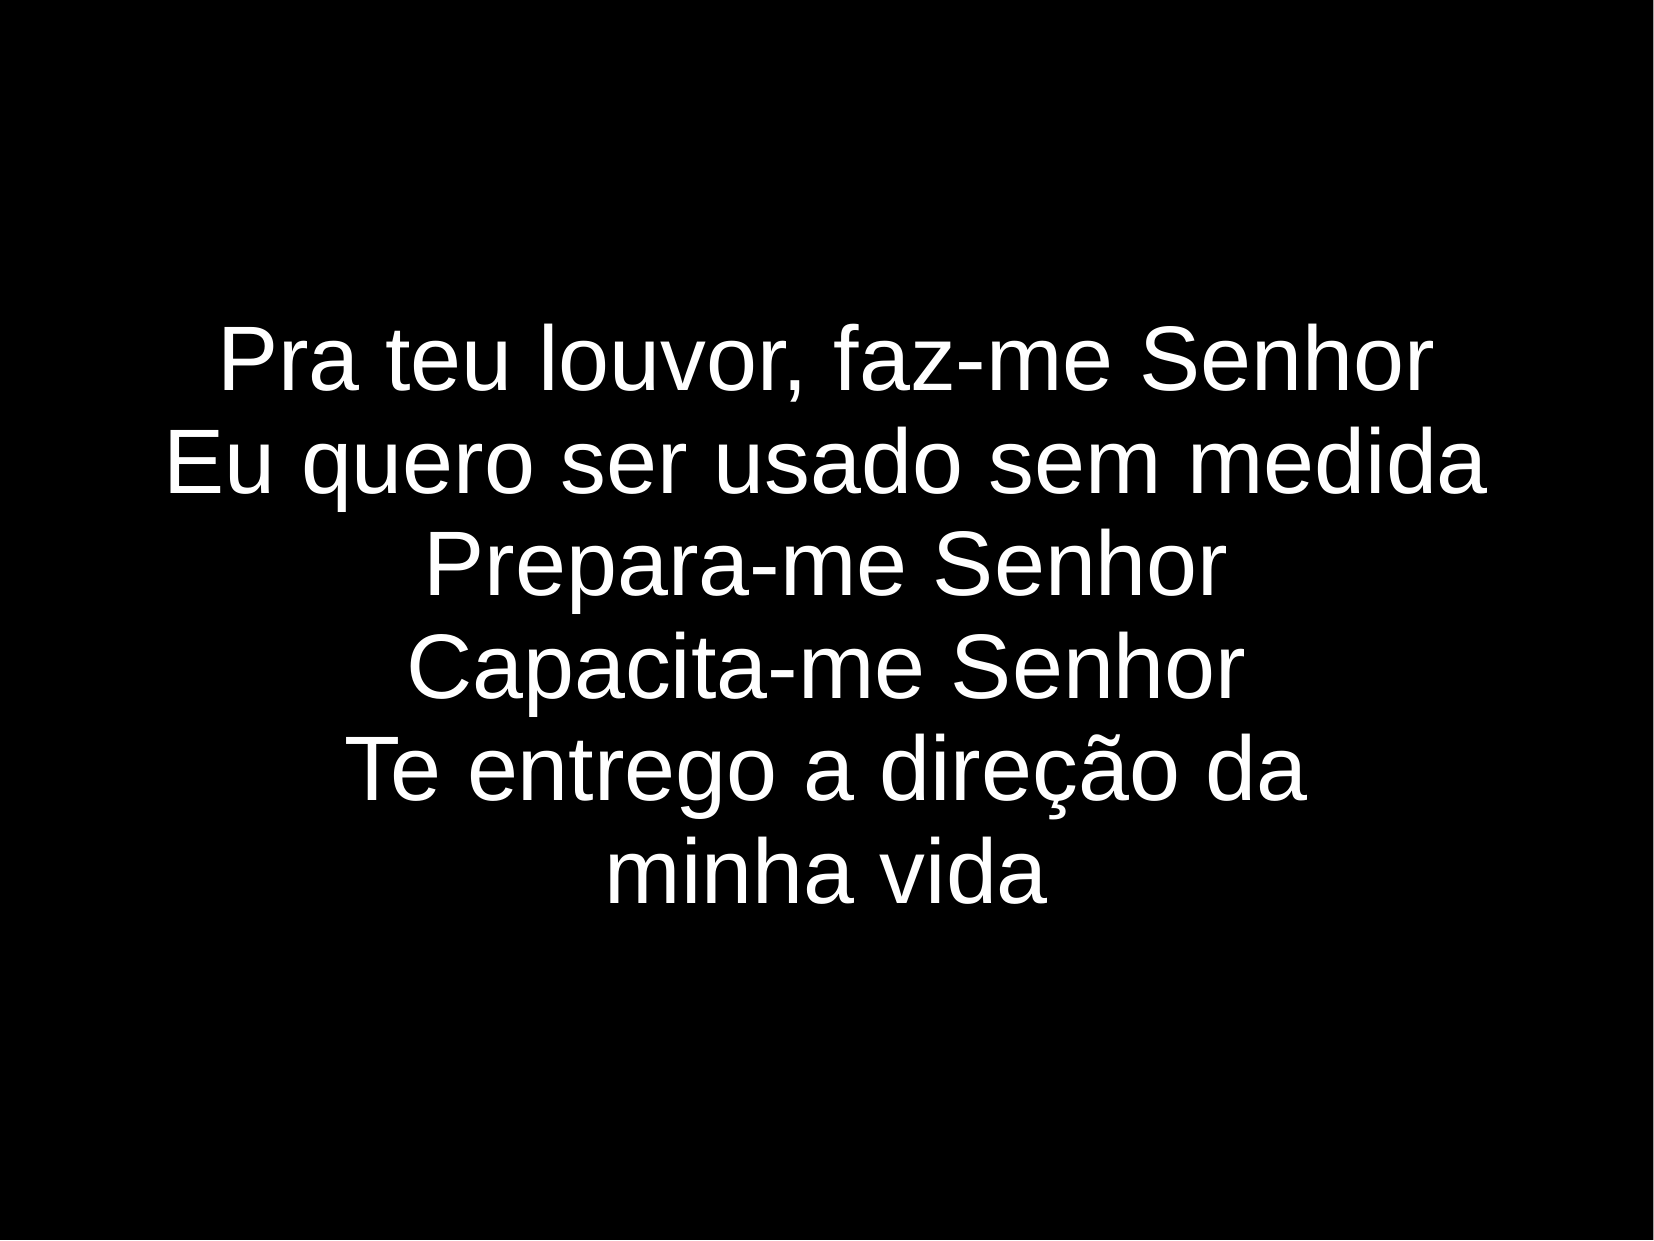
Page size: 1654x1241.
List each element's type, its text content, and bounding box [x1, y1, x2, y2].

subtitle Pra teu louvor, faz-me Senhor Eu quero ser usado sem medida Prepara-me Senhor Capacita-me Senhor Te entrego a direção da minha vida [82, 49, 1571, 1182]
